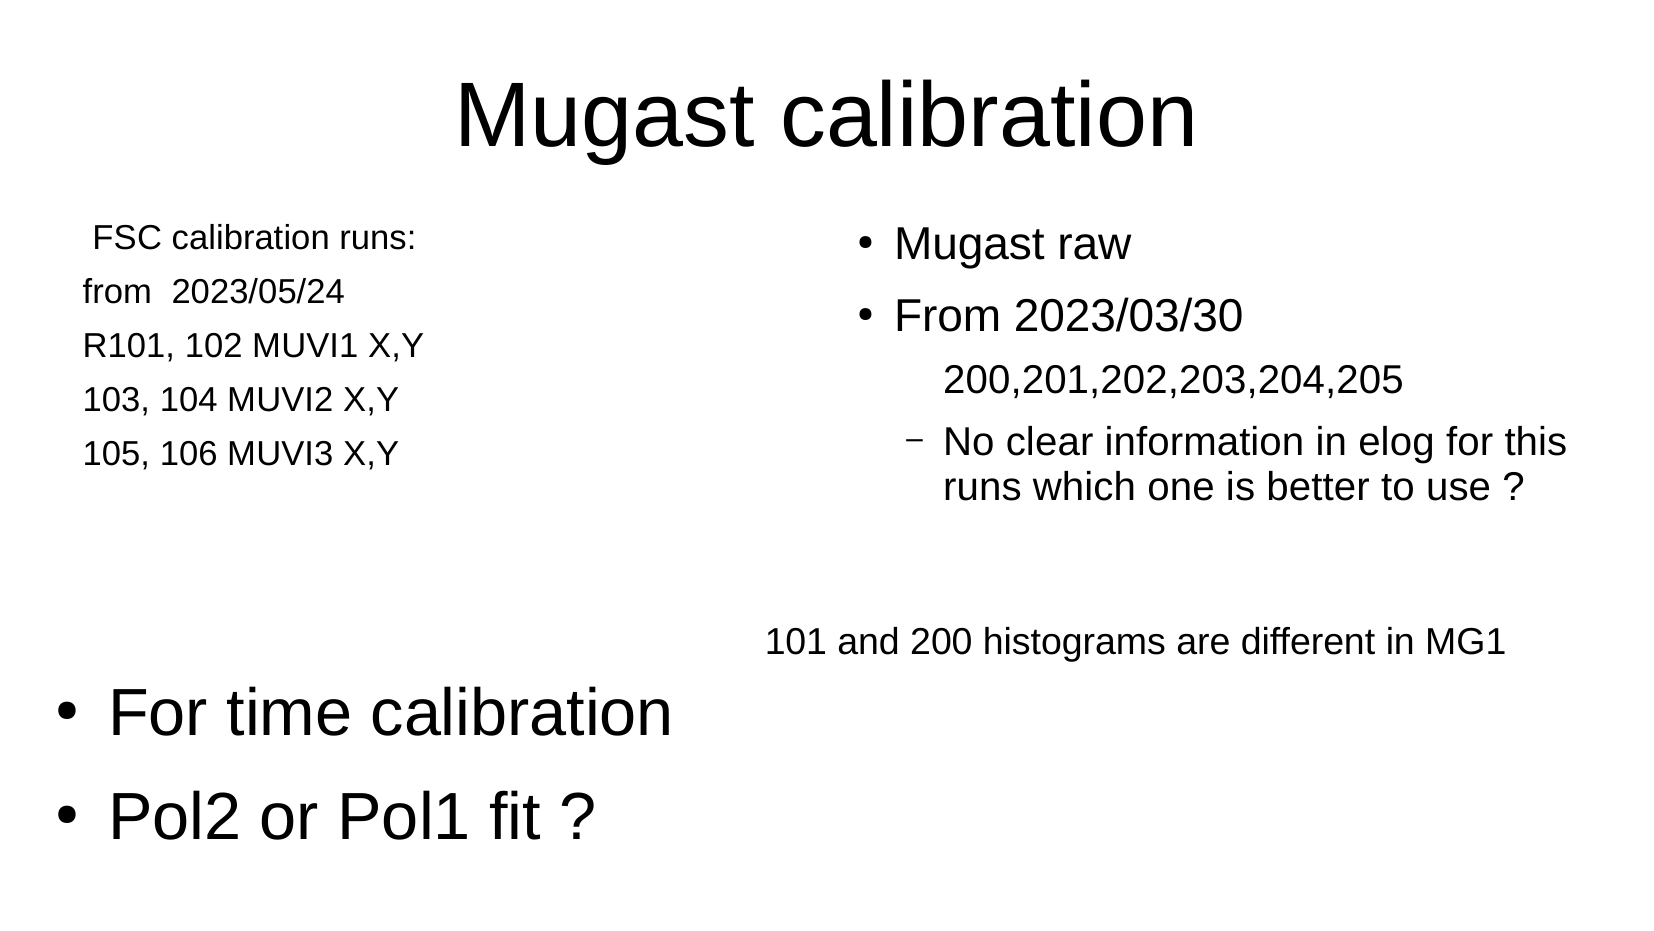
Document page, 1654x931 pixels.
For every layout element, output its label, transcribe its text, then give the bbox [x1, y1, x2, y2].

title Mugast calibration [82, 37, 1571, 193]
list For time calibration Pol2 or Pol1 fit ? [37, 675, 1526, 931]
text_box 101 and 200 histograms are different in MG1 [750, 613, 1576, 713]
list FSC calibration runs: from 2023/05/24 R101, 102 MUVI1 X,Y 103, 104 MUVI2 X,Y 105, 106 MUVI3 X,Y [82, 217, 809, 475]
list Mugast raw From 2023/03/30 200,201,202,203,204,205 No clear information in elog for this runs which one is better to use ? [845, 217, 1572, 601]
